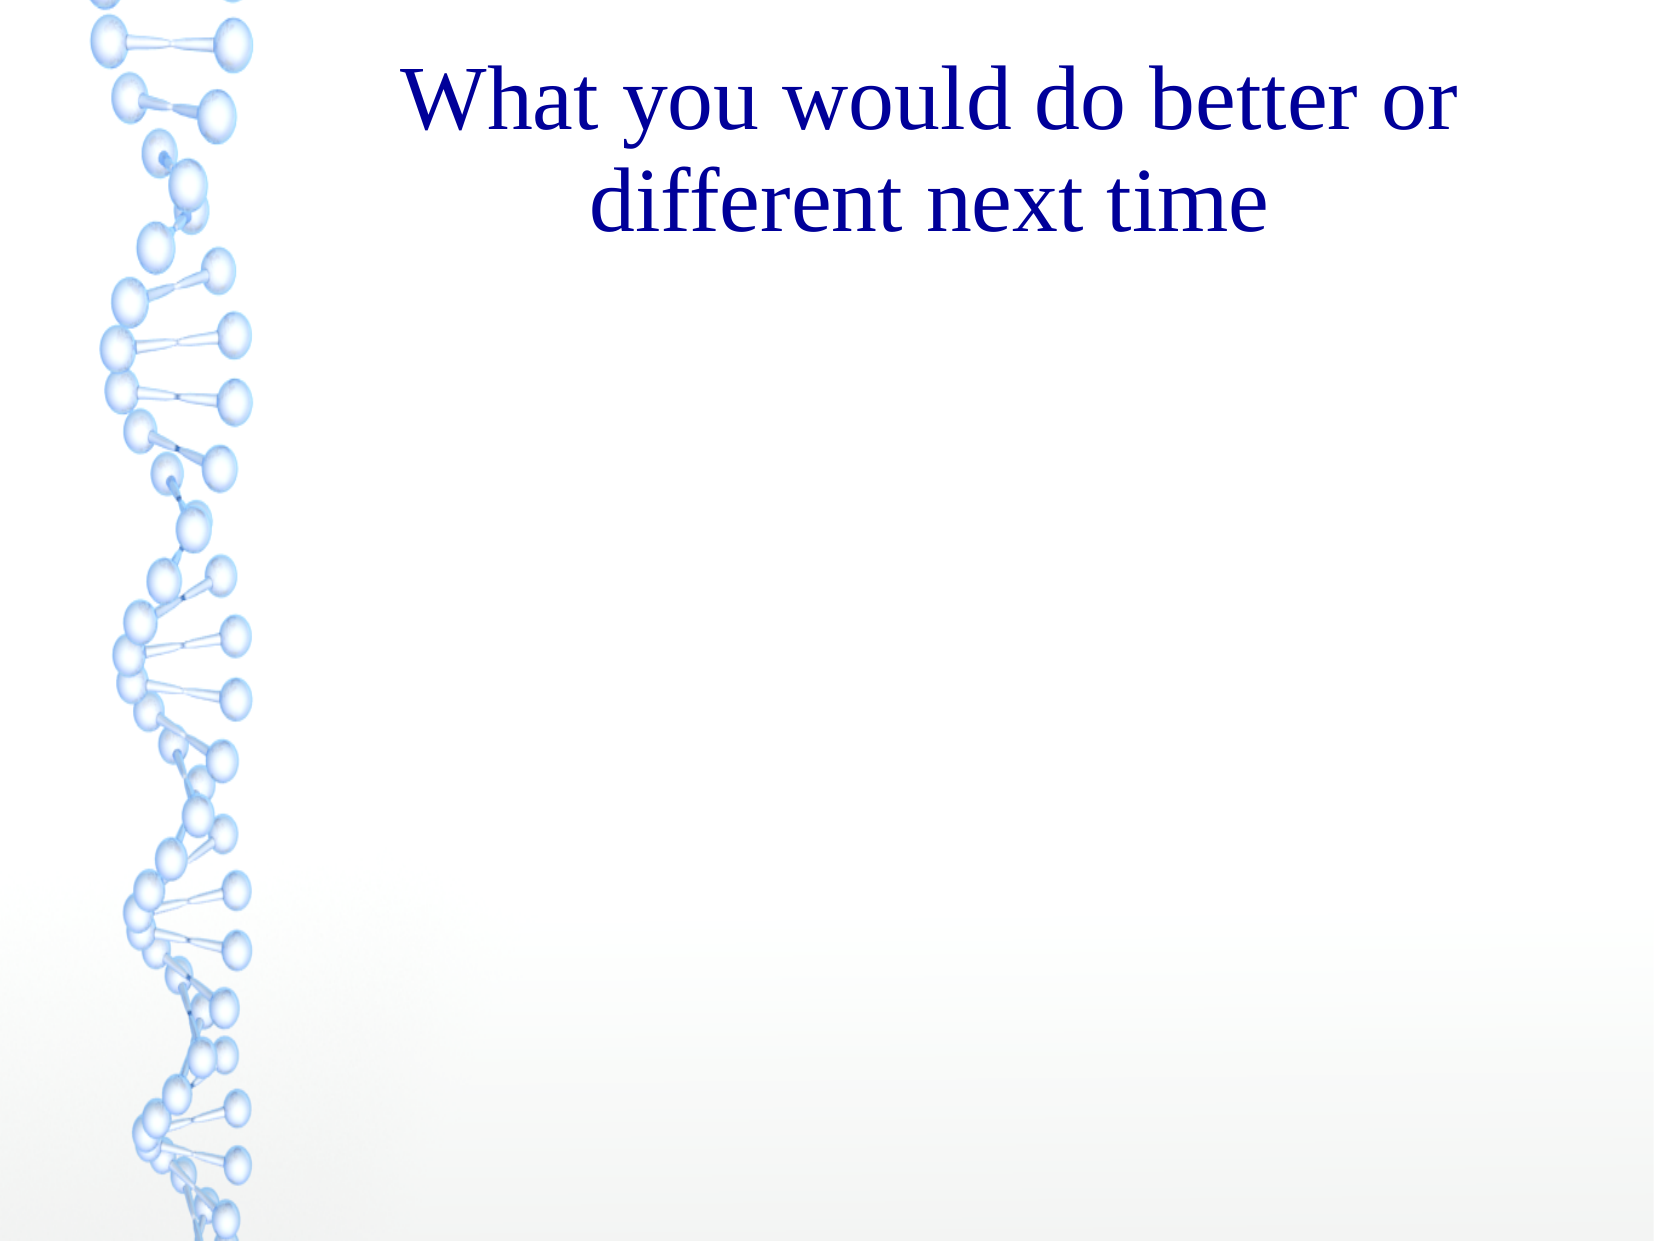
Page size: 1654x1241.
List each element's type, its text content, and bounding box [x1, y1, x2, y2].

picture [0, 0, 1654, 1241]
title What you would do better or different next time [265, 47, 1595, 252]
